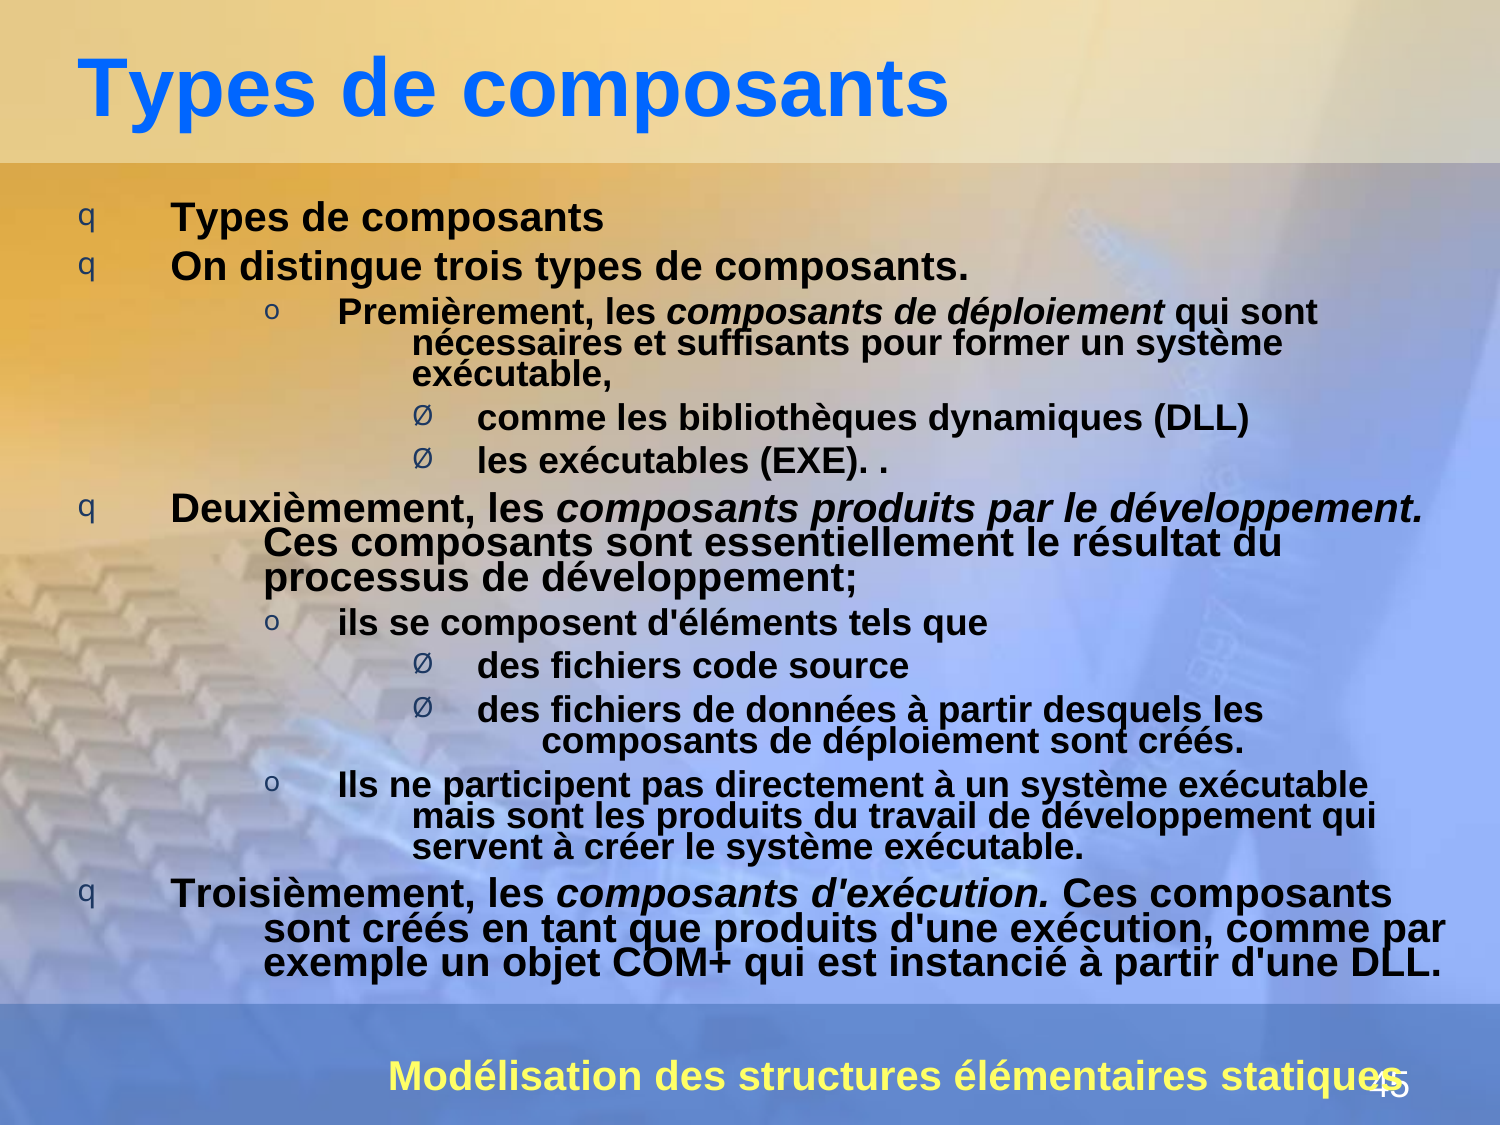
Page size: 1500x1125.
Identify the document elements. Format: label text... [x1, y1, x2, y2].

list Types de composants On distingue trois types de composants. Premièrement, les composants de déploiement qui sont nécessaires et suffisants pour former un système exécutable, comme les bibliothèques dynamiques (DLL) les exécutables (EXE). . Deuxièmement, les composants produits par le développement. Ces composants sont essentiellement le résultat du processus de développement; ils se composent d'éléments tels que des fichiers code source des fichiers de données à partir desquels les composants de déploiement sont créés. Ils ne participent pas directement à un système exécutable mais sont les produits du travail de développement qui servent à créer le système exécutable. Troisièmement, les composants d'exécution. Ces composants sont créés en tant que produits d'une exécution, comme par exemple un objet COM+ qui est instancié à partir d'une DLL. [62, 196, 1470, 978]
text_box Modélisation des structures élémentaires statiques [388, 1049, 1404, 1099]
title Types de composants [62, 37, 1469, 143]
